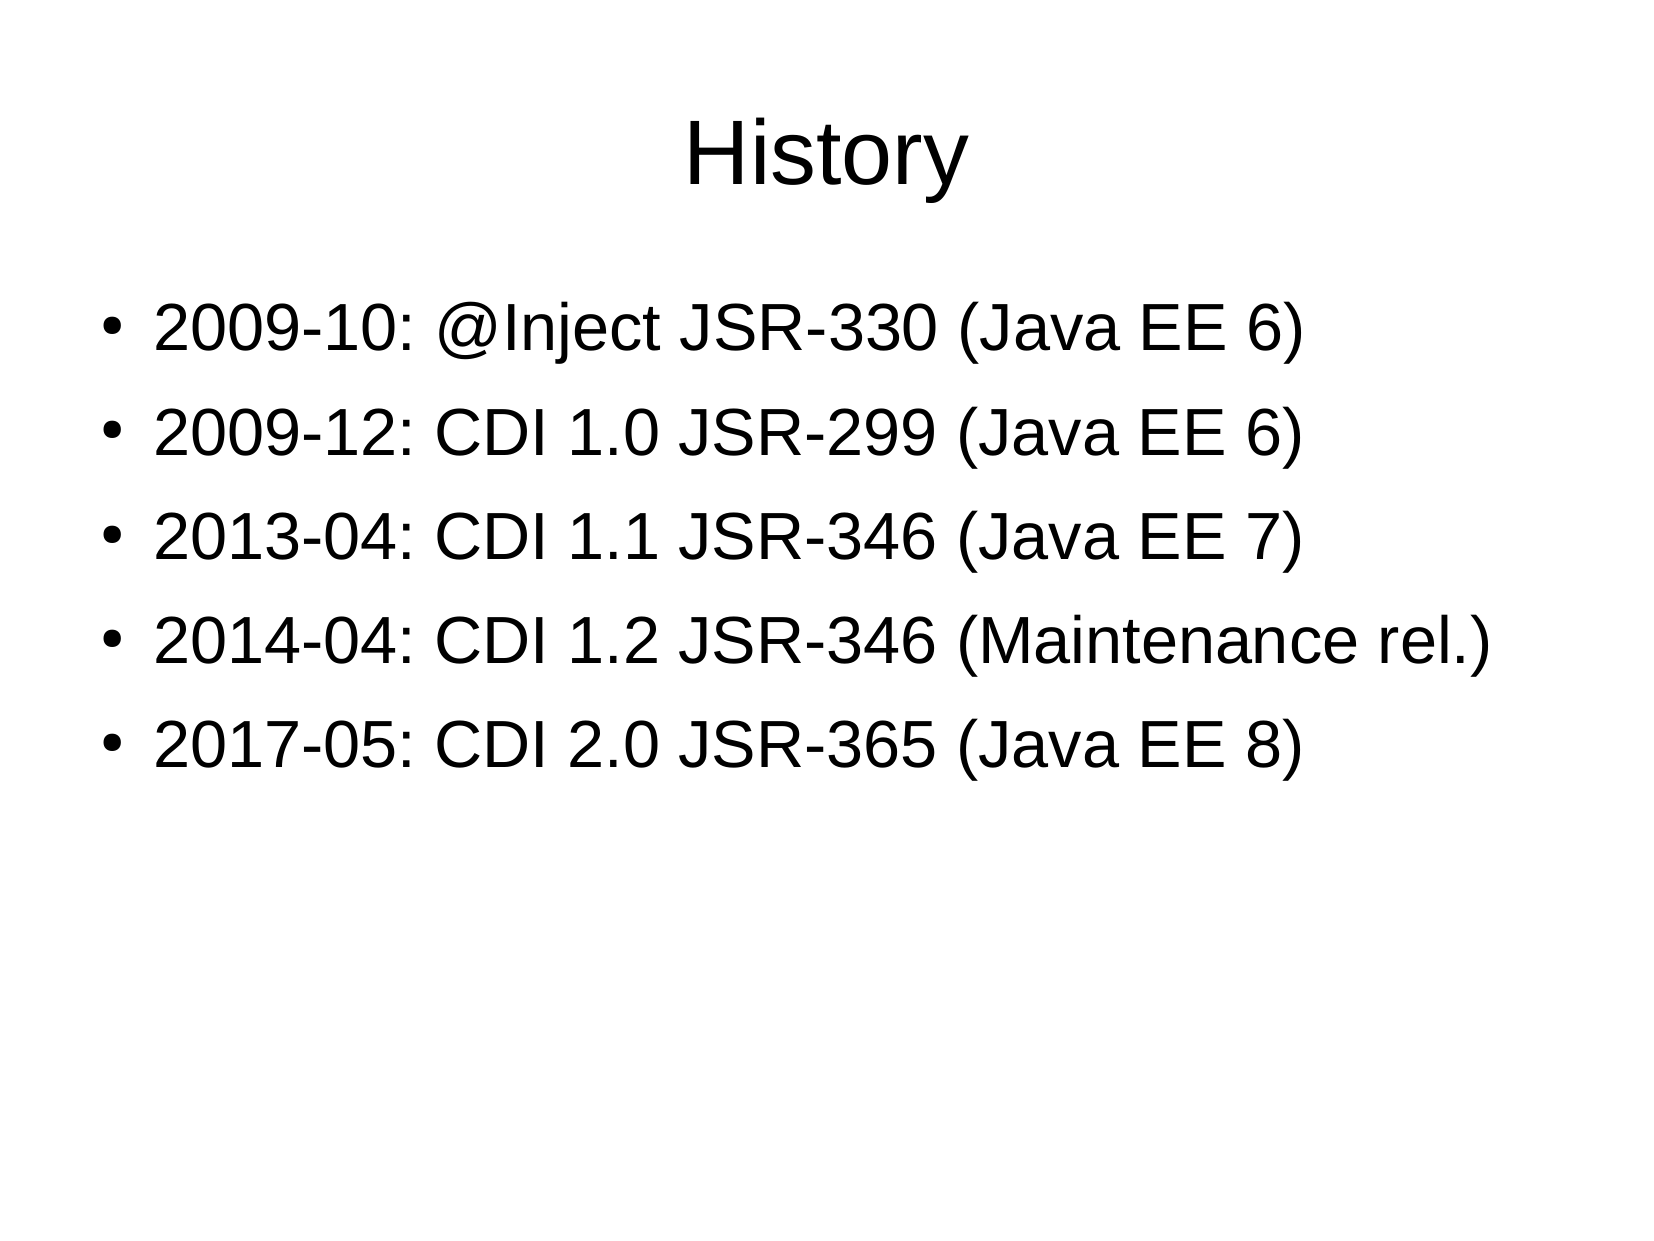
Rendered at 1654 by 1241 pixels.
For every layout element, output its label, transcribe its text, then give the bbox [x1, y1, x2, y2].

title History [82, 49, 1571, 257]
list 2009-10: @Inject JSR-330 (Java EE 6) 2009-12: CDI 1.0 JSR-299 (Java EE 6) 2013-04: CDI 1.1 JSR-346 (Java EE 7) 2014-04: CDI 1.2 JSR-346 (Maintenance rel.) 2017-05: CDI 2.0 JSR-365 (Java EE 8) [82, 290, 1571, 1109]
